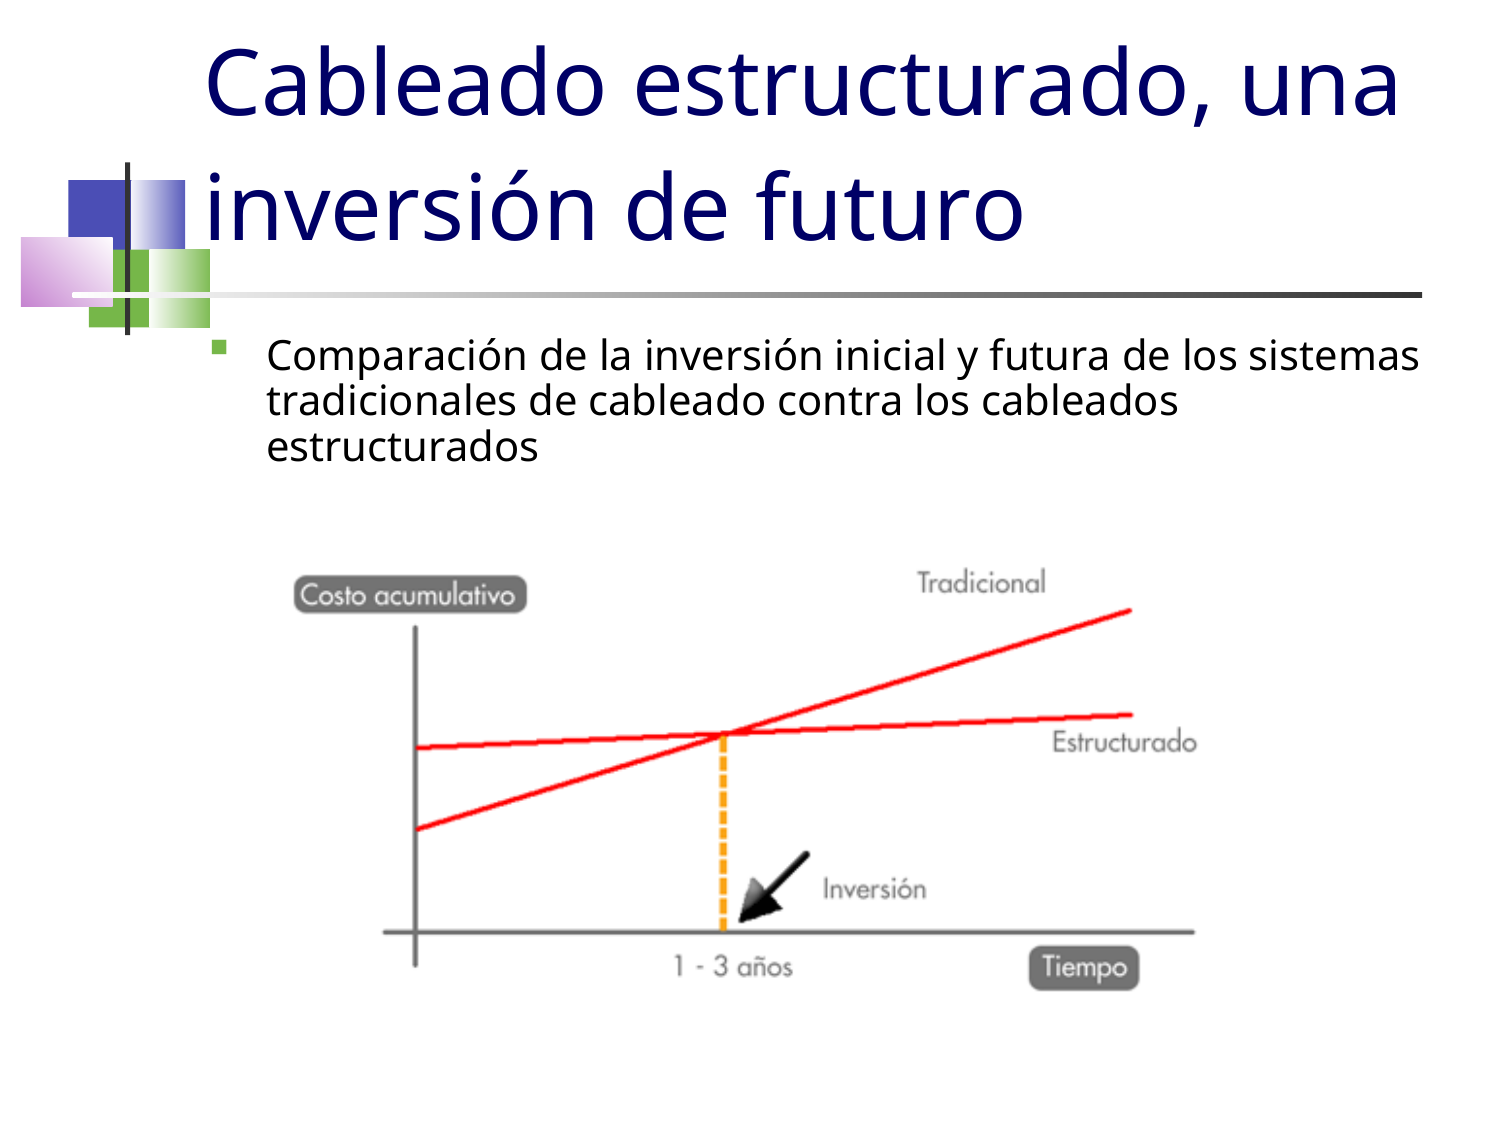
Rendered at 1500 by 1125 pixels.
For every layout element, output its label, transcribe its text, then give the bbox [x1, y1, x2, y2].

list Comparación de la inversión inicial y futura de los sistemas tradicionales de cableado contra los cableados estructurados [194, 326, 1470, 480]
picture [277, 562, 1247, 1005]
title Cableado estructurado, una inversión de futuro [188, 35, 1468, 276]
